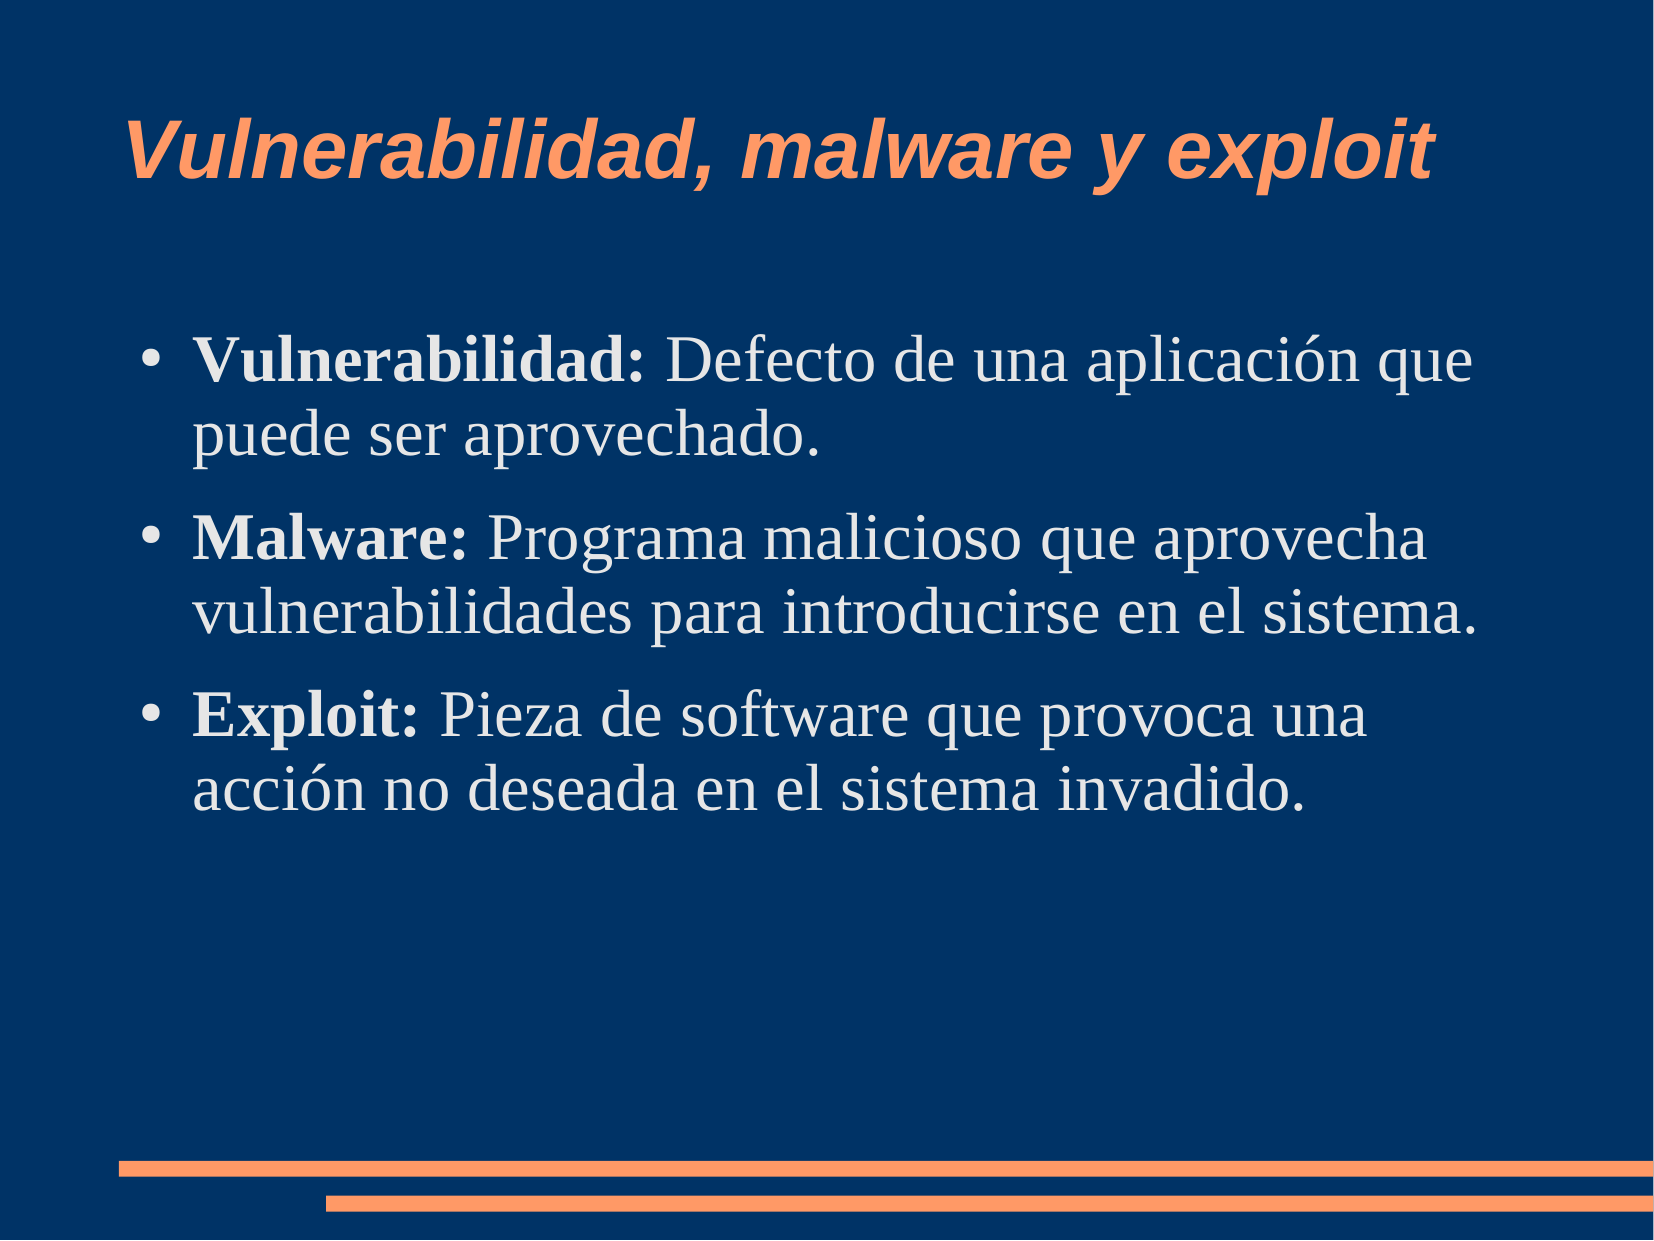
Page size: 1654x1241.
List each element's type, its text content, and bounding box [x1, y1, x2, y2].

title Vulnerabilidad, malware y exploit [121, 46, 1534, 254]
list Vulnerabilidad: Defecto de una aplicación que puede ser aprovechado. Malware: Programa malicioso que aprovecha vulnerabilidades para introducirse en el sistema. Exploit: Pieza de software que provoca una acción no deseada en el sistema invadido. [121, 322, 1561, 1042]
